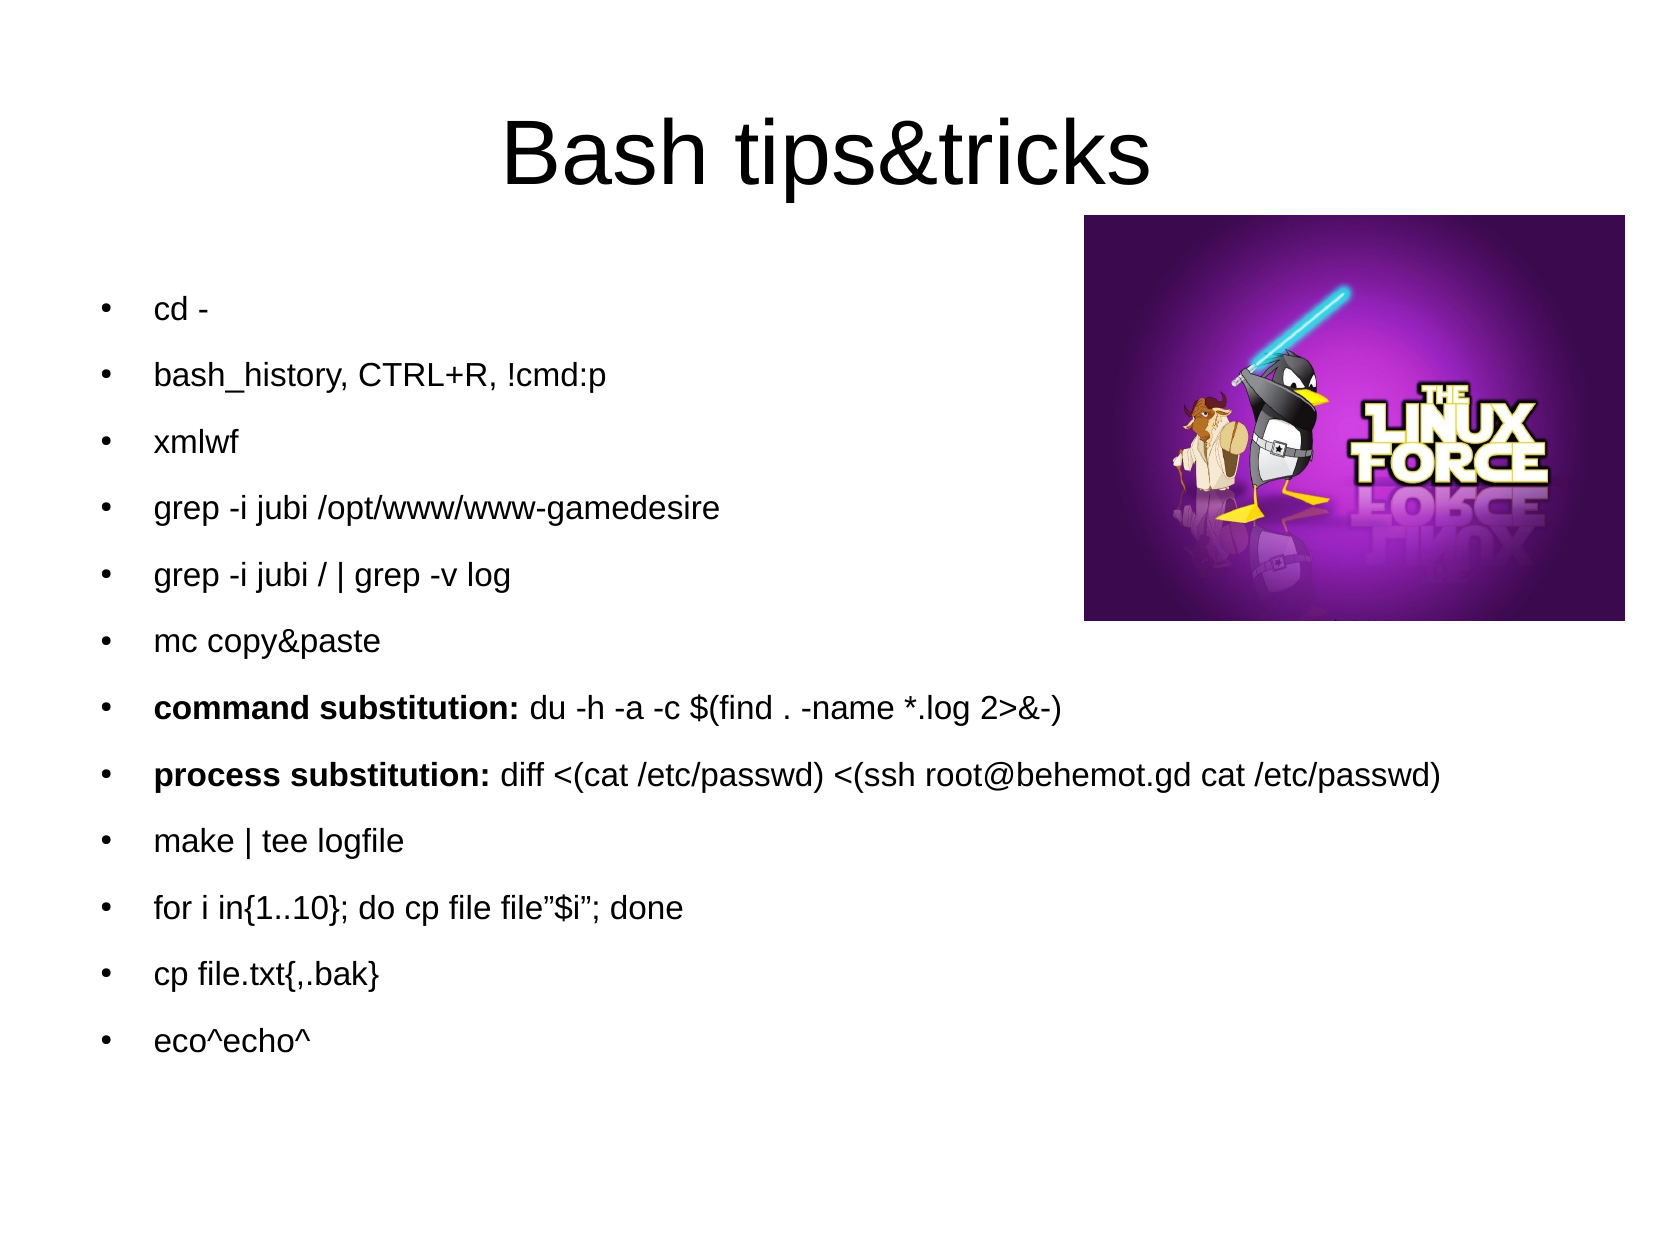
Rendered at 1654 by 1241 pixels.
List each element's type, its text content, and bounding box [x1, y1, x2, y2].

list cd - bash_history, CTRL+R, !cmd:p xmlwf grep -i jubi /opt/www/www-gamedesire grep -i jubi / | grep -v log mc copy&paste command substitution: du -h -a -c $(find . -name *.log 2>&-) process substitution: diff <(cat /etc/passwd) <(ssh root@behemot.gd cat /etc/passwd) make | tee logfile for i in{1..10}; do cp file file”$i”; done cp file.txt{,.bak} eco^echo^ [82, 290, 1571, 1094]
picture [1084, 215, 1625, 621]
title Bash tips&tricks [82, 56, 1571, 250]
